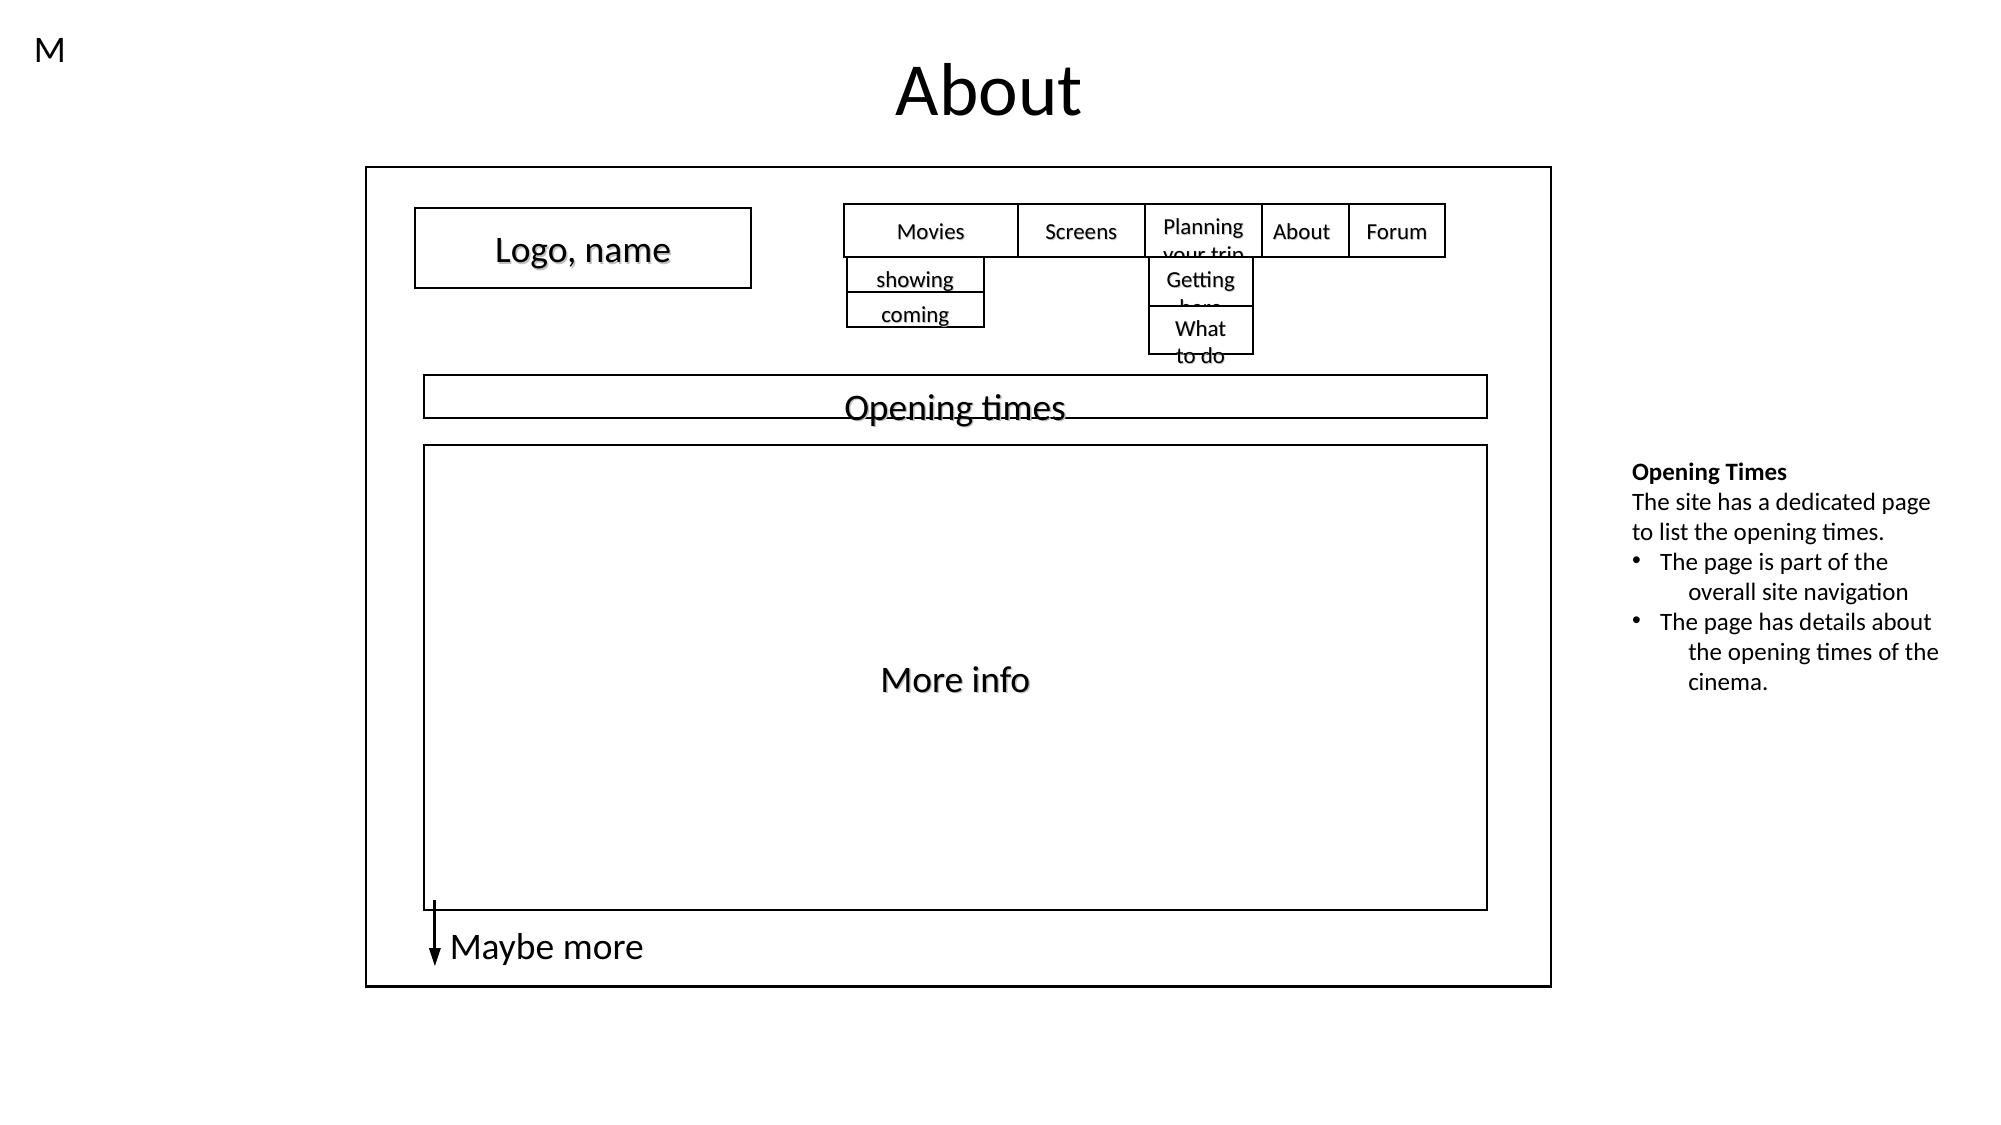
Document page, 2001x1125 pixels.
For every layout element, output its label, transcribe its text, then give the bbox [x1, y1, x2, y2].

text_box Maybe more [434, 914, 662, 975]
text_box Opening times [424, 375, 1487, 418]
text_box showing [847, 257, 984, 292]
text_box Logo, name [415, 208, 751, 288]
text_box Getting here [1149, 257, 1253, 306]
text_box Movies [844, 204, 1018, 257]
text_box Opening Times The site has a dedicated page to list the opening times. The page is part of the overall site navigation The page has details about the opening times of the cinema. [1617, 447, 1965, 736]
text_box Forum [1349, 204, 1445, 257]
text_box M [18, 17, 82, 79]
text_box About [1262, 204, 1349, 257]
text_box Screens [1018, 204, 1145, 257]
text_box Planning your trip [1145, 204, 1262, 257]
text_box More info [424, 445, 1487, 910]
text_box About [255, 32, 1724, 139]
text_box What to do [1149, 306, 1253, 354]
text_box coming [847, 292, 984, 327]
